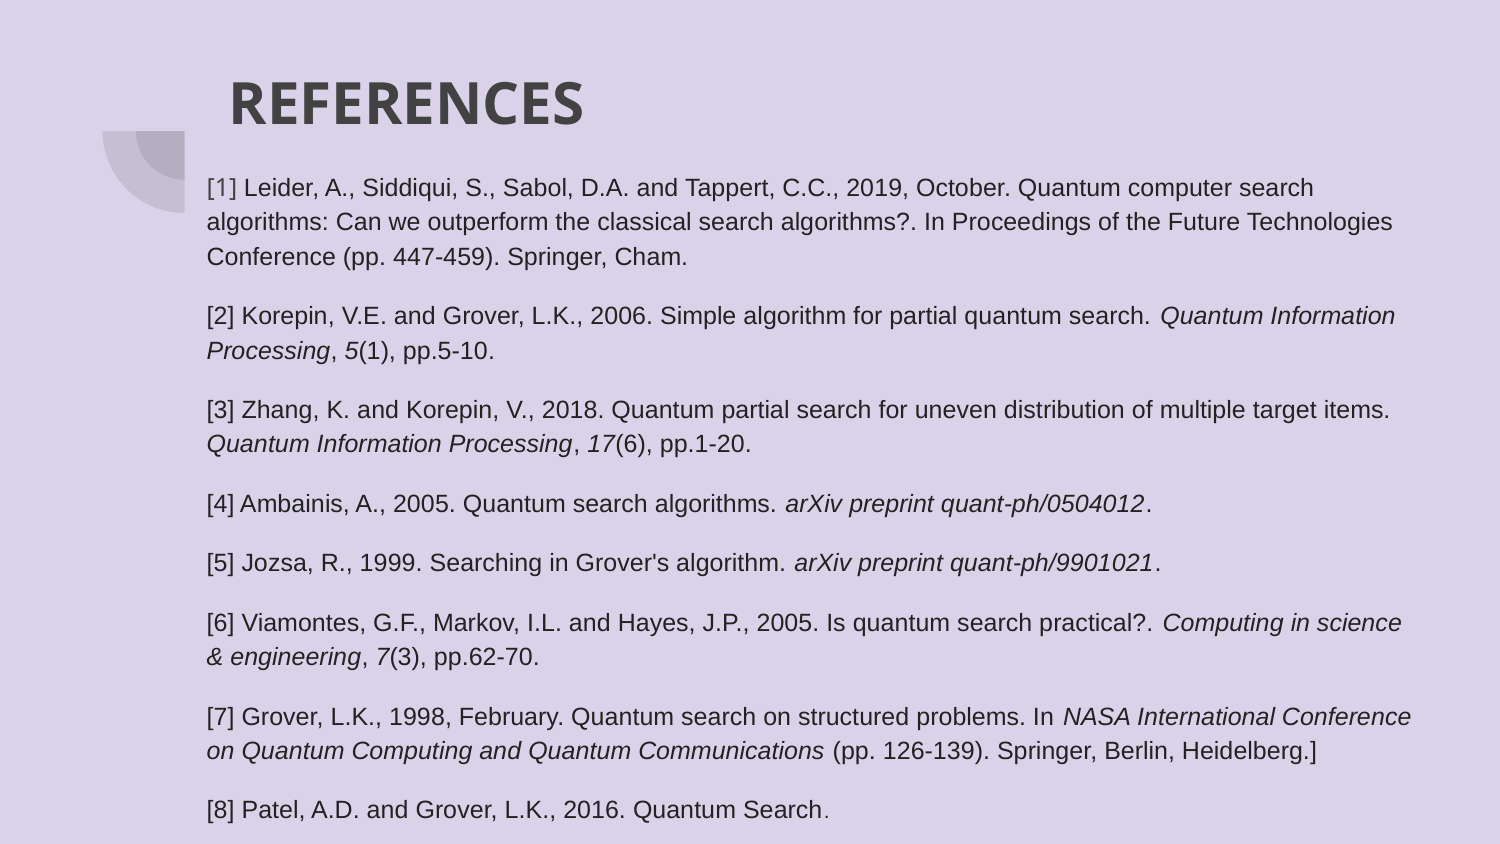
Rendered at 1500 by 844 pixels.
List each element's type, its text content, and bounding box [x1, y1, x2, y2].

list [1] Leider, A., Siddiqui, S., Sabol, D.A. and Tappert, C.C., 2019, October. Quantum computer search algorithms: Can we outperform the classical search algorithms?. In Proceedings of the Future Technologies Conference (pp. 447-459). Springer, Cham. [2] Korepin, V.E. and Grover, L.K., 2006. Simple algorithm for partial quantum search. Quantum Information Processing, 5(1), pp.5-10. [3] Zhang, K. and Korepin, V., 2018. Quantum partial search for uneven distribution of multiple target items. Quantum Information Processing, 17(6), pp.1-20. [4] Ambainis, A., 2005. Quantum search algorithms. arXiv preprint quant-ph/0504012. [5] Jozsa, R., 1999. Searching in Grover's algorithm. arXiv preprint quant-ph/9901021. [6] Viamontes, G.F., Markov, I.L. and Hayes, J.P., 2005. Is quantum search practical?. Computing in science & engineering, 7(3), pp.62-70. [7] Grover, L.K., 1998, February. Quantum search on structured problems. In NASA International Conference on Quantum Computing and Quantum Communications (pp. 126-139). Springer, Berlin, Heidelberg.] [8] Patel, A.D. and Grover, L.K., 2016. Quantum Search. [191, 152, 1435, 717]
title REFERENCES [213, 47, 1368, 152]
